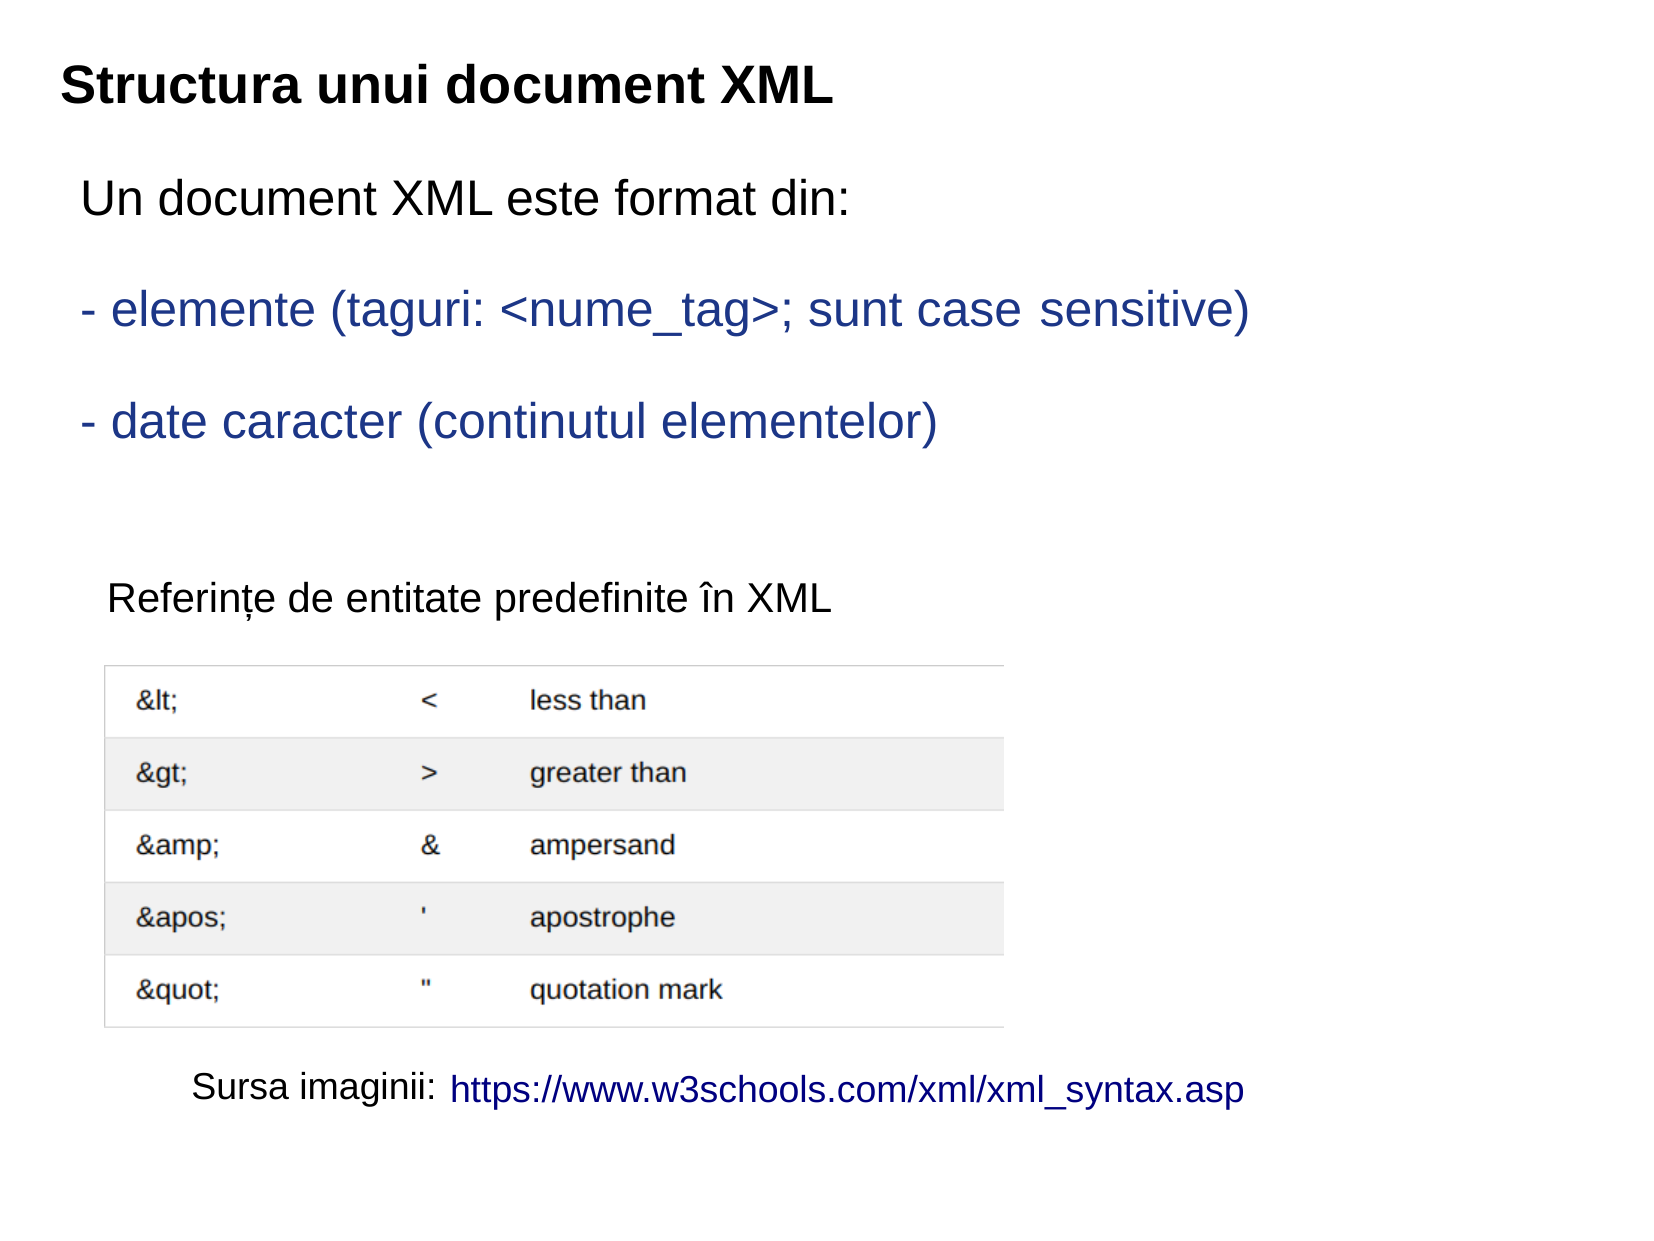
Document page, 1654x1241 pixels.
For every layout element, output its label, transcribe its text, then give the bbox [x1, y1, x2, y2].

text_box Sursa imaginii: [176, 1057, 916, 1120]
text_box Un document XML este format din: - elemente (taguri: <nume_tag>; sunt case sensitive) - date caracter (continutul elementelor) [65, 162, 1619, 512]
text_box Referințe de entitate predefinite în XML [92, 567, 898, 676]
picture [104, 665, 1004, 1028]
text_box Structura unui document XML [45, 42, 944, 136]
text_box https://www.w3schools.com/xml/xml_syntax.asp [435, 1060, 1425, 1131]
